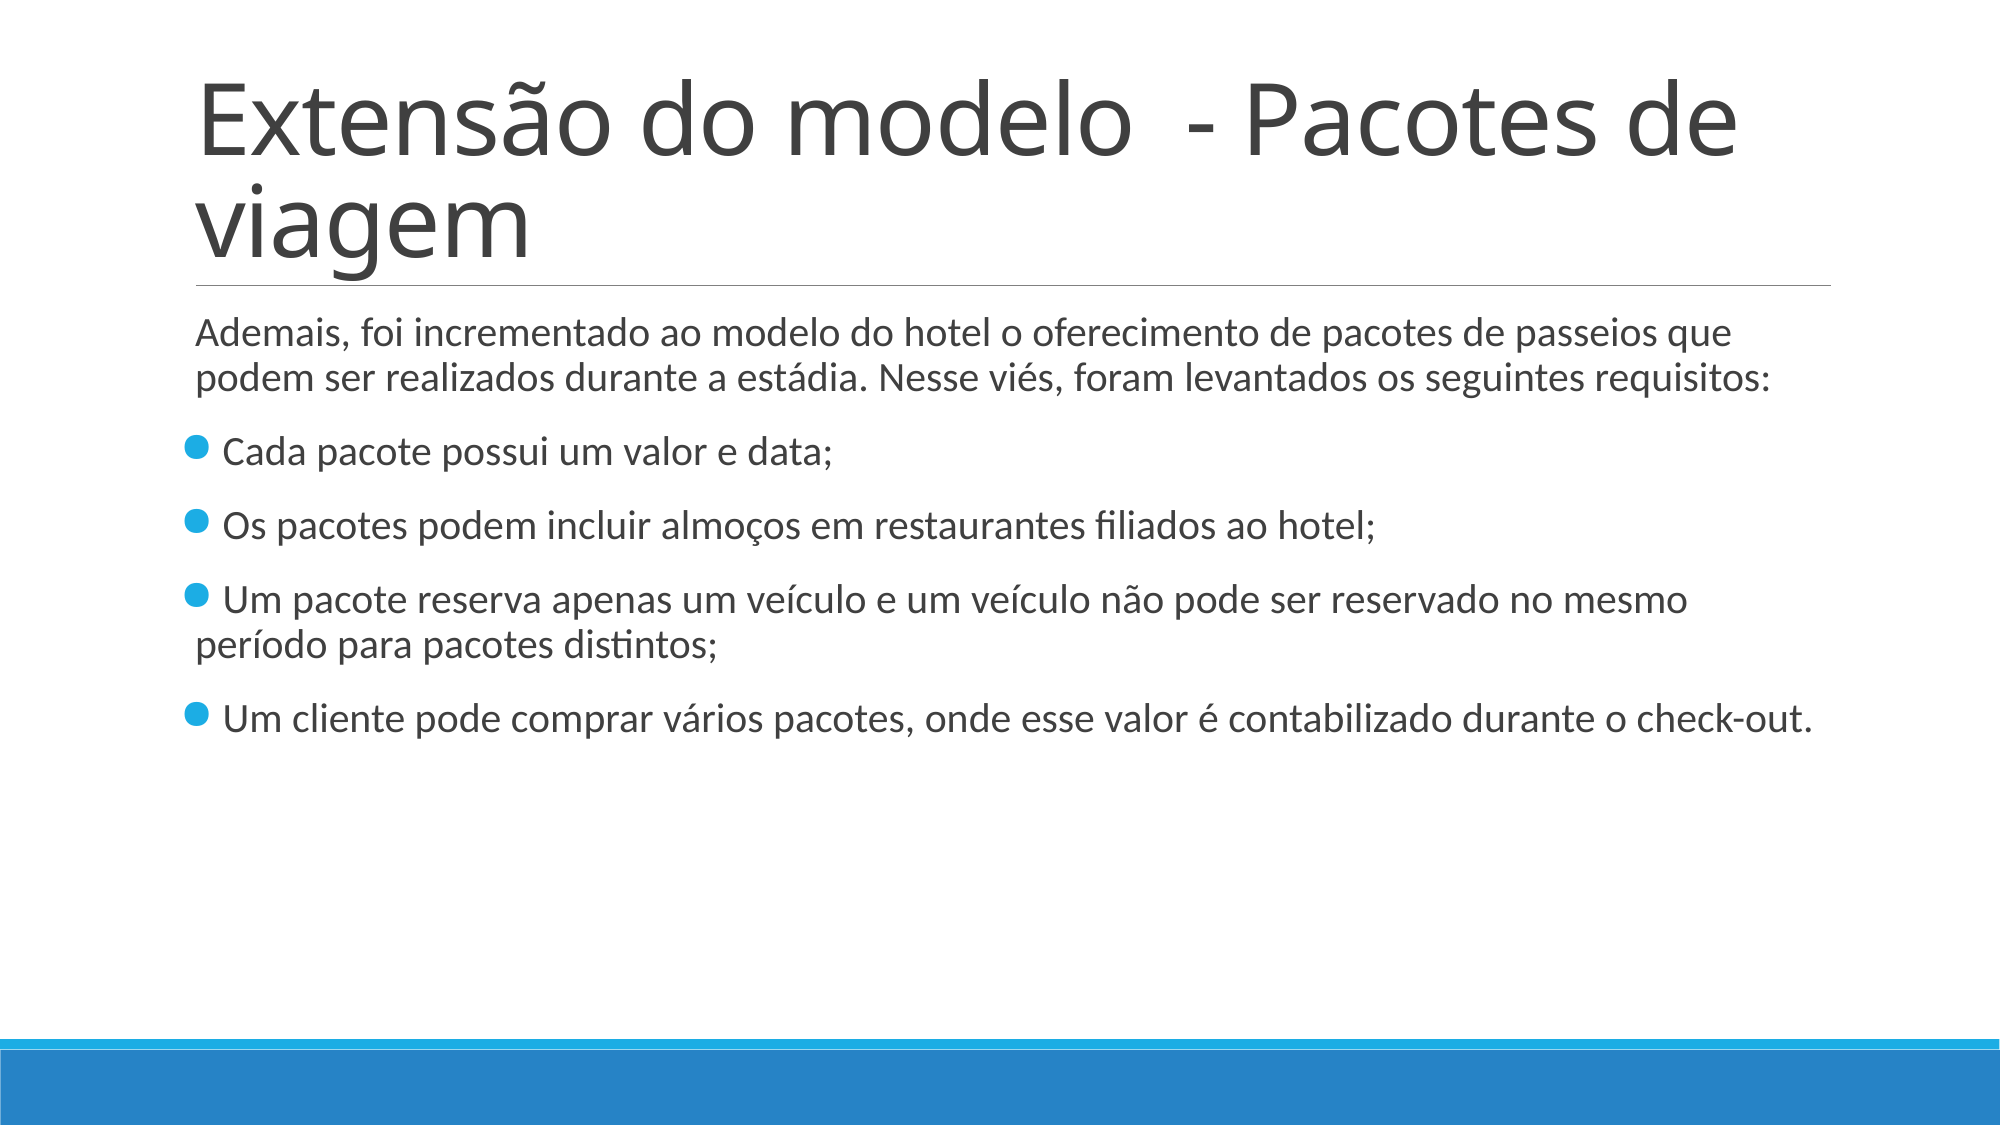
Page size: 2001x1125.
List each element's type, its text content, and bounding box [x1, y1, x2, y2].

title Extensão do modelo - Pacotes de viagem [180, 47, 1830, 285]
list Ademais, foi incrementado ao modelo do hotel o oferecimento de pacotes de passeios que podem ser realizados durante a estádia. Nesse viés, foram levantados os seguintes requisitos: Cada pacote possui um valor e data; Os pacotes podem incluir almoços em restaurantes filiados ao hotel; Um pacote reserva apenas um veículo e um veículo não pode ser reservado no mesmo período para pacotes distintos; Um cliente pode comprar vários pacotes, onde esse valor é contabilizado durante o check-out. [180, 302, 1830, 963]
